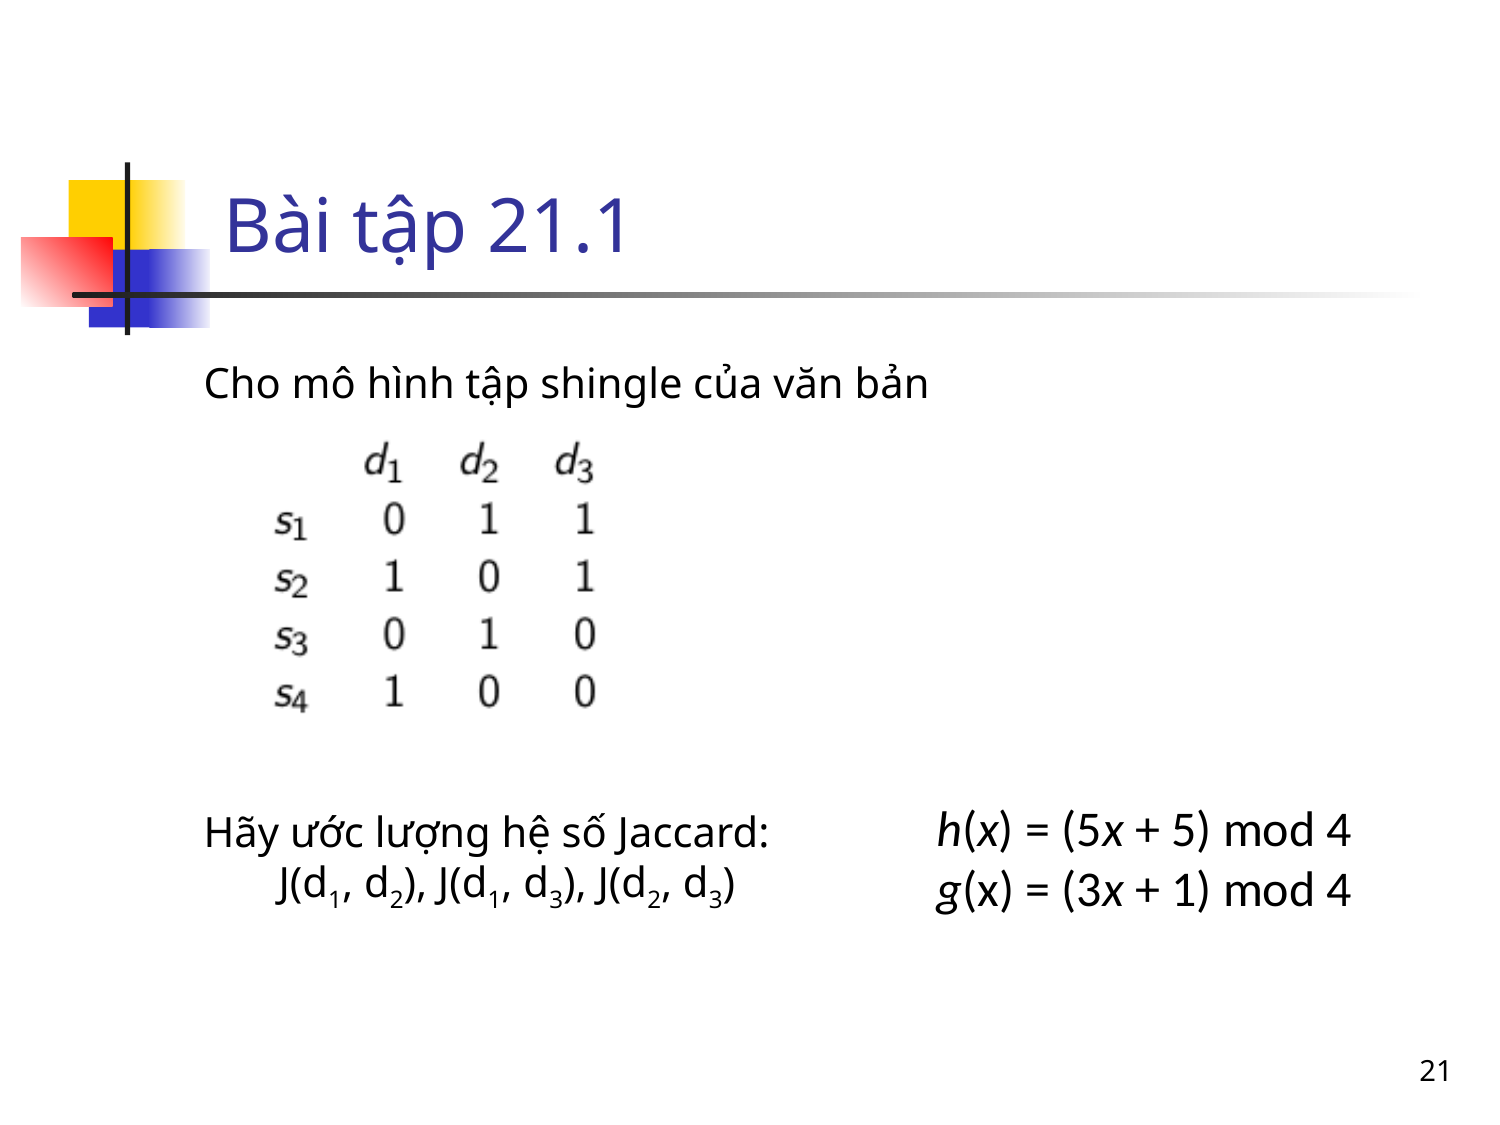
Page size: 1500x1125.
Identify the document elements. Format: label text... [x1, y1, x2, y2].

text_box h(x) = (5x + 5) mod 4 g(x) = (3x + 1) mod 4 [921, 788, 1473, 924]
text_box Cho mô hình tập shingle của văn bản [188, 349, 1046, 415]
picture [265, 432, 606, 726]
text_box Hãy ước lượng hệ số Jaccard: J(d1, d2), J(d1, d3), J(d2, d3) [188, 798, 921, 921]
slide_number <number> [1155, 1024, 1468, 1100]
title Bài tập 21.1 [188, 35, 1468, 275]
